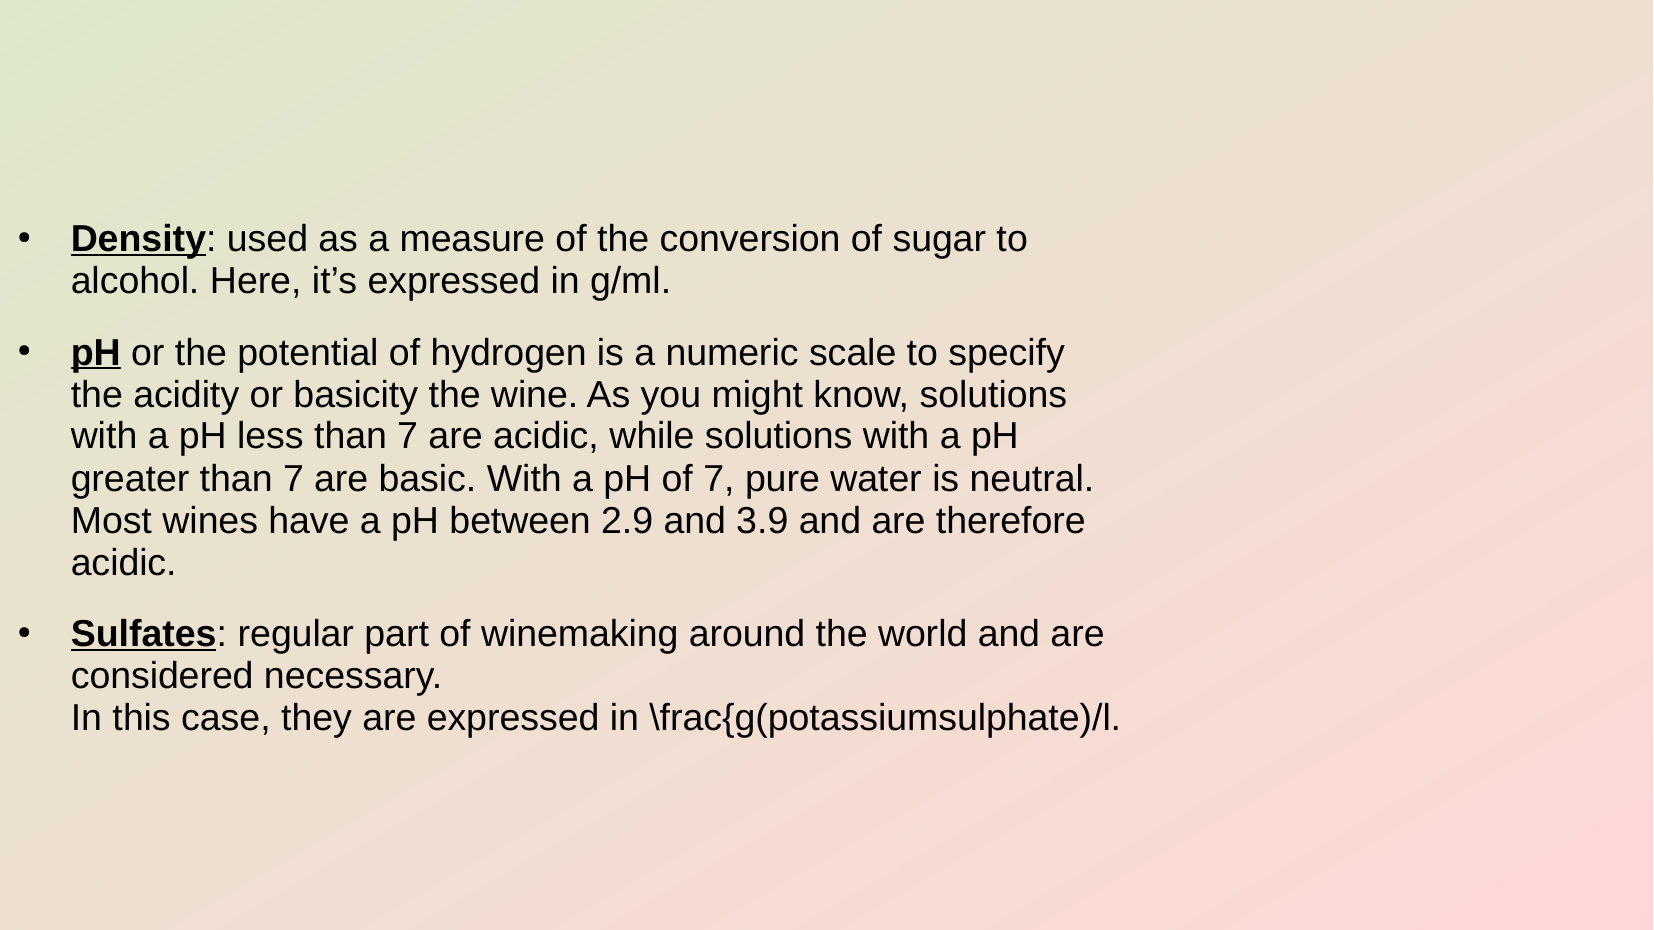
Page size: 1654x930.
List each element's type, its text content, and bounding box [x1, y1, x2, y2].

list Density: used as a measure of the conversion of sugar to alcohol. Here, it’s expressed in g/ml. pH or the potential of hydrogen is a numeric scale to specify the acidity or basicity the wine. As you might know, solutions with a pH less than 7 are acidic, while solutions with a pH greater than 7 are basic. With a pH of 7, pure water is neutral. Most wines have a pH between 2.9 and 3.9 and are therefore acidic. Sulfates: regular part of winemaking around the world and are considered necessary. In this case, they are expressed in \frac{g(potassiumsulphate)/l. [0, 217, 1126, 901]
